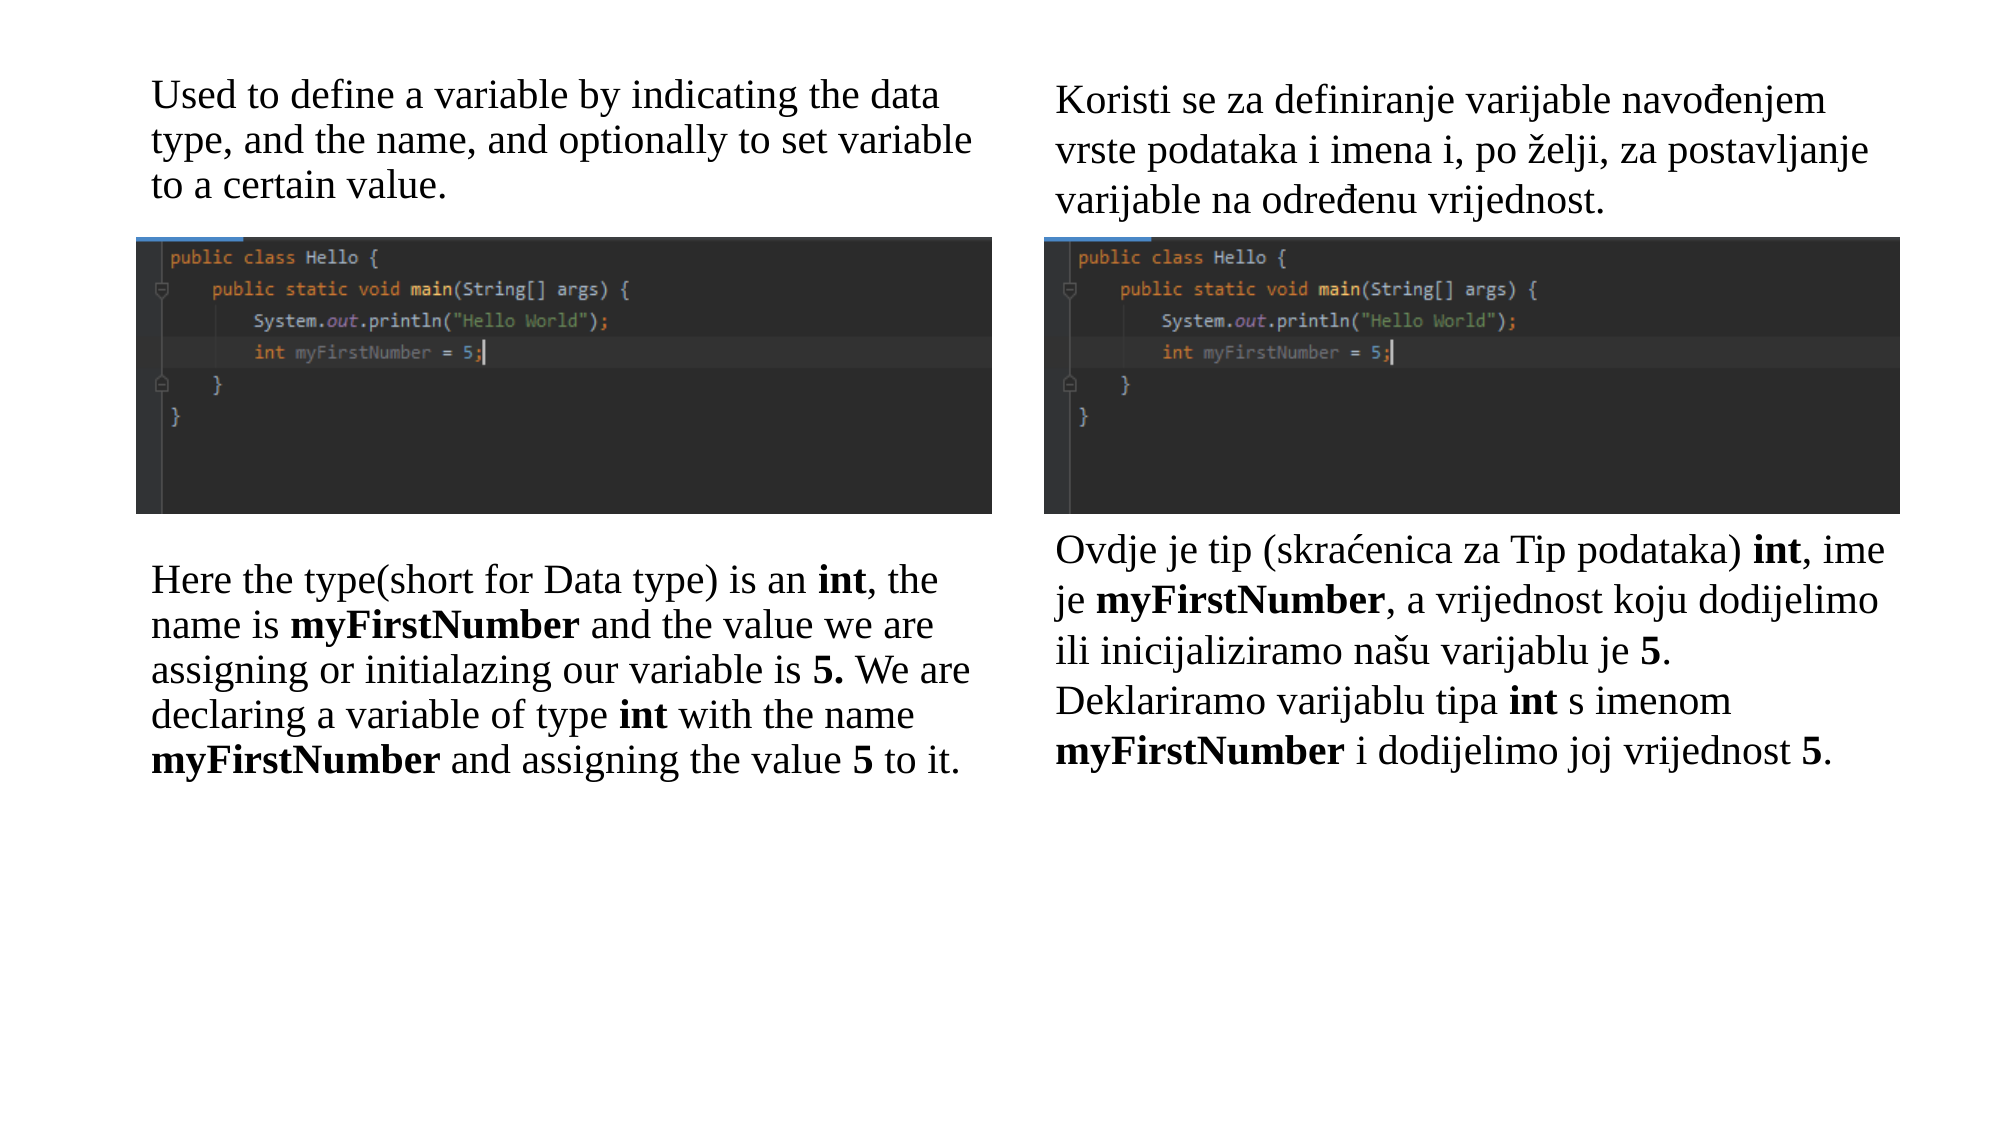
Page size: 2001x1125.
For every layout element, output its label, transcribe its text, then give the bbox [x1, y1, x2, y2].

picture [136, 237, 992, 514]
picture [1044, 237, 1900, 514]
text_box Koristi se za definiranje varijable navođenjem vrste podataka i imena i, po želji, za postavljanje varijable na određenu vrijednost. Ovdje je tip (skraćenica za Tip podataka) int, ime je myFirstNumber, a vrijednost koju dodijelimo ili inicijaliziramo našu varijablu je 5. Deklariramo varijablu tipa int s imenom myFirstNumber i dodijelimo joj vrijednost 5. [1040, 64, 1905, 787]
list Used to define a variable by indicating the data type, and the name, and optionally to set variable to a certain value. Here the type(short for Data type) is an int, the name is myFirstNumber and the value we are assigning or initialazing our variable is 5. We are declaring a variable of type int with the name myFirstNumber and assigning the value 5 to it. [136, 64, 1000, 817]
